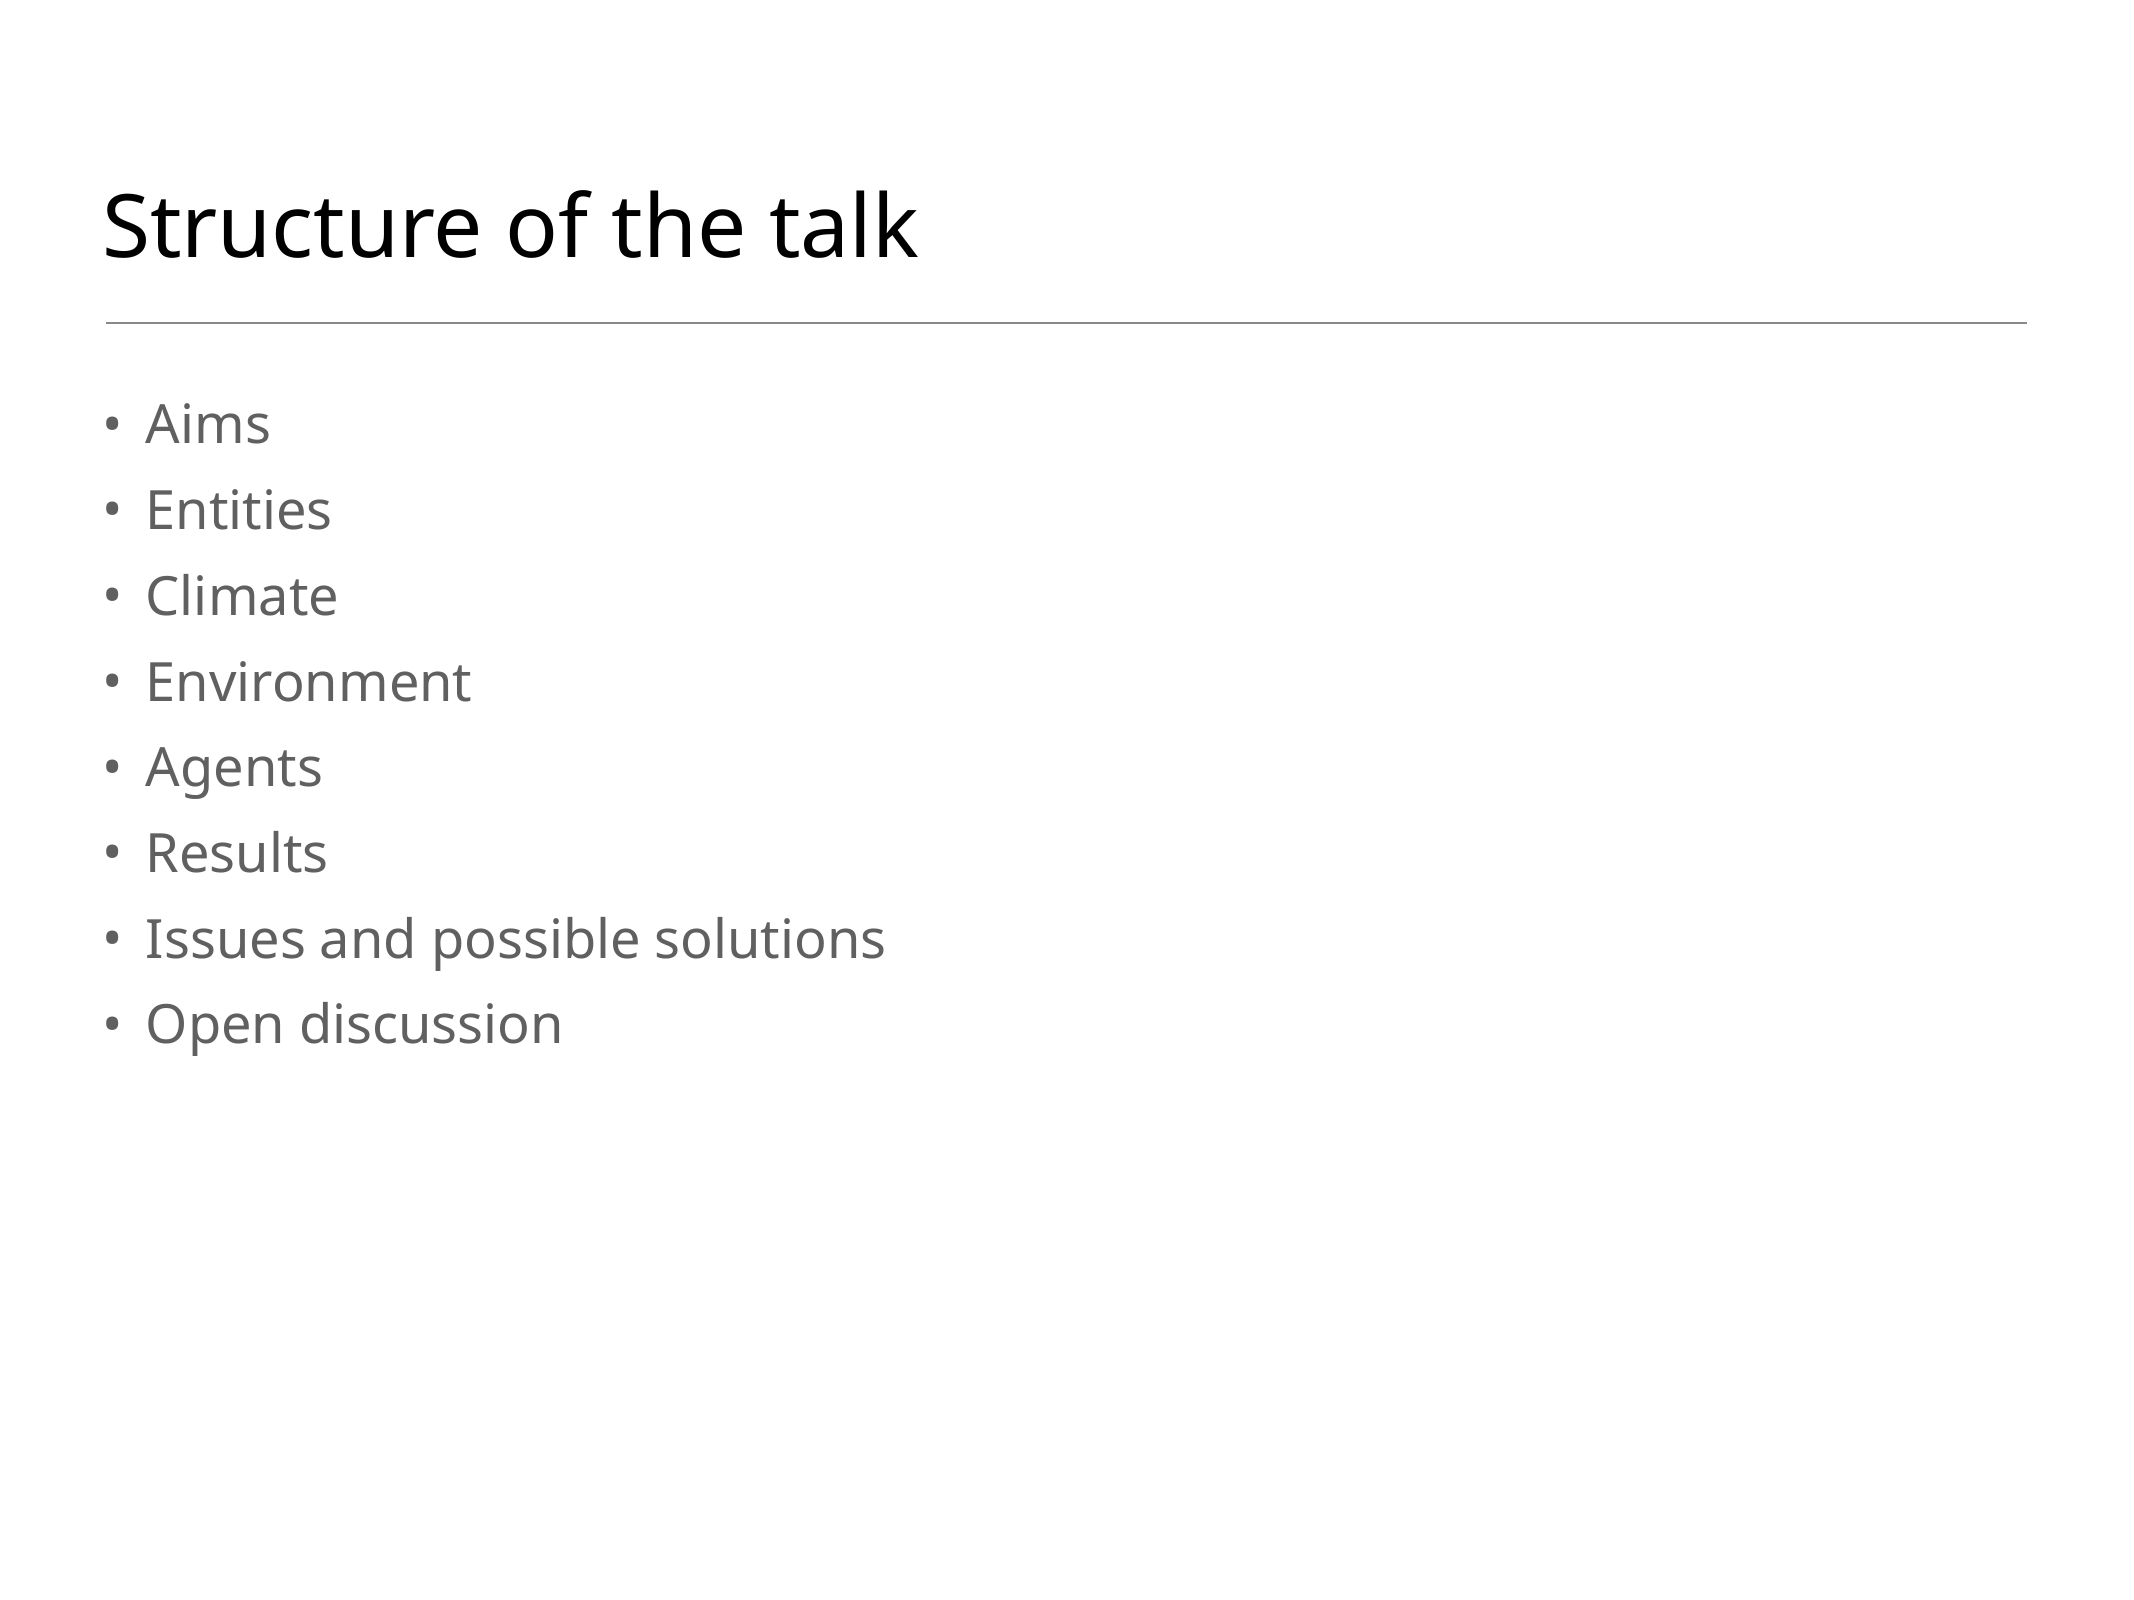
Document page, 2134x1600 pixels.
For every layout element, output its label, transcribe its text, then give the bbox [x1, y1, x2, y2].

title Structure of the talk [93, 54, 2040, 284]
list Aims Entities Climate Environment Agents Results Issues and possible solutions Open discussion [93, 381, 2040, 1459]
